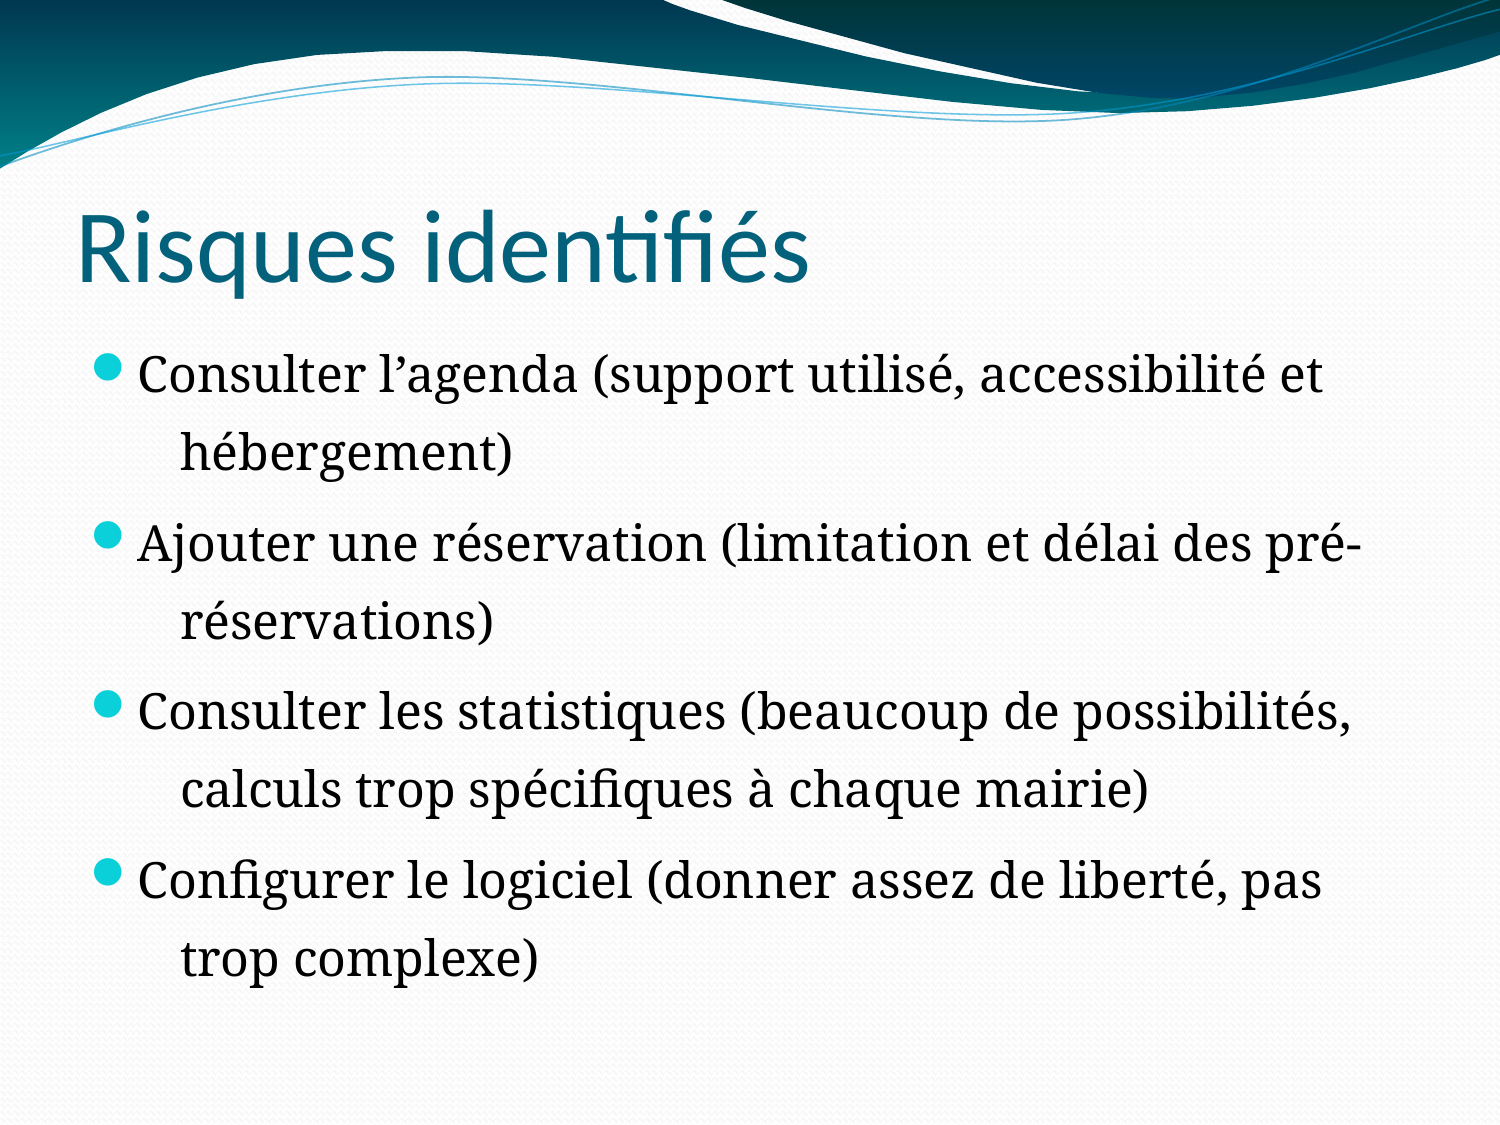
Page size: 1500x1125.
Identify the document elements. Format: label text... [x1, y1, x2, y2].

title Risques identifiés [75, 115, 1426, 304]
list Consulter l’agenda (support utilisé, accessibilité et hébergement) Ajouter une réservation (limitation et délai des pré-réservations) Consulter les statistiques (beaucoup de possibilités, calculs trop spécifiques à chaque mairie) Configurer le logiciel (donner assez de liberté, pas trop complexe) [75, 317, 1426, 1038]
